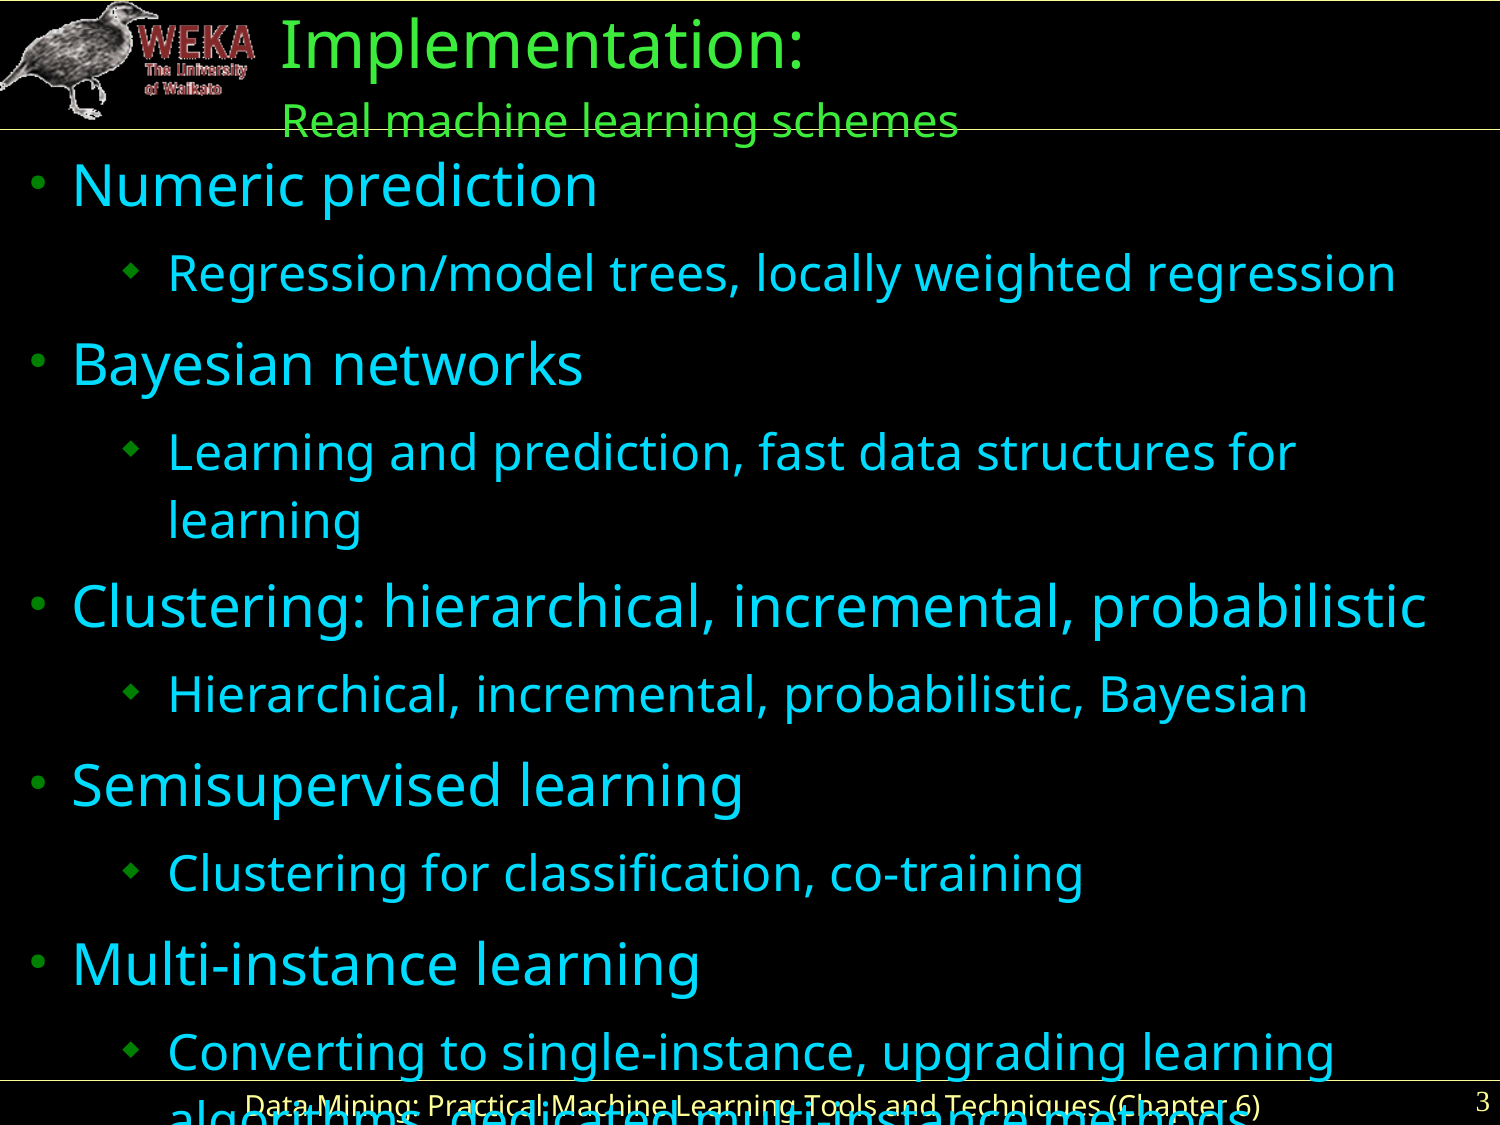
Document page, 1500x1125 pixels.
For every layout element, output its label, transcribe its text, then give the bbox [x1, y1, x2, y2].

picture [0, 1, 265, 129]
list Numeric prediction Regression/model trees, locally weighted regression Bayesian networks Learning and prediction, fast data structures for learning Clustering: hierarchical, incremental, probabilistic Hierarchical, incremental, probabilistic, Bayesian Semisupervised learning Clustering for classification, co-training Multi-instance learning Converting to single-instance, upgrading learning algorithms, dedicated multi-instance methods [13, 136, 1495, 1115]
title Implementation: Real machine learning schemes [265, 0, 1500, 151]
